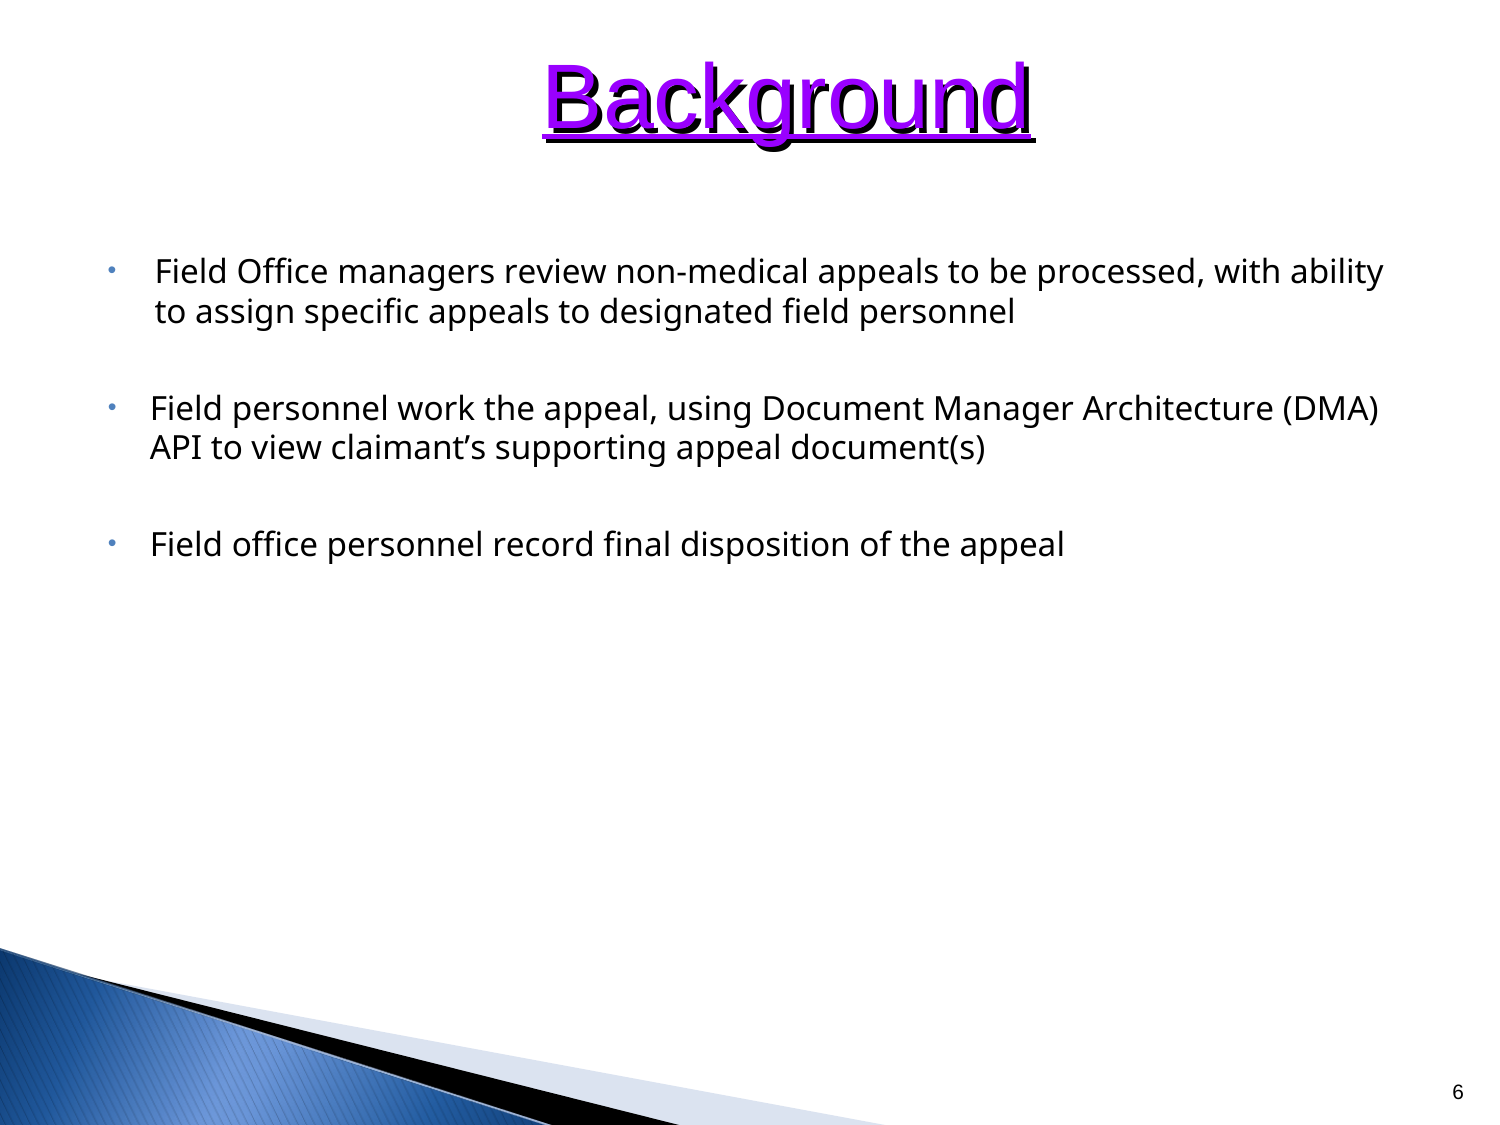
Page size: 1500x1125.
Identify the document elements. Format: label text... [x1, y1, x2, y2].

text_box Background [223, 29, 1351, 155]
picture [0, 947, 558, 1125]
list Field Office managers review non-medical appeals to be processed, with ability to assign specific appeals to designated field personnel Field personnel work the appeal, using Document Manager Architecture (DMA) API to view claimant’s supporting appeal document(s) Field office personnel record final disposition of the appeal [75, 242, 1426, 986]
text_box <number> [1418, 1051, 1479, 1112]
